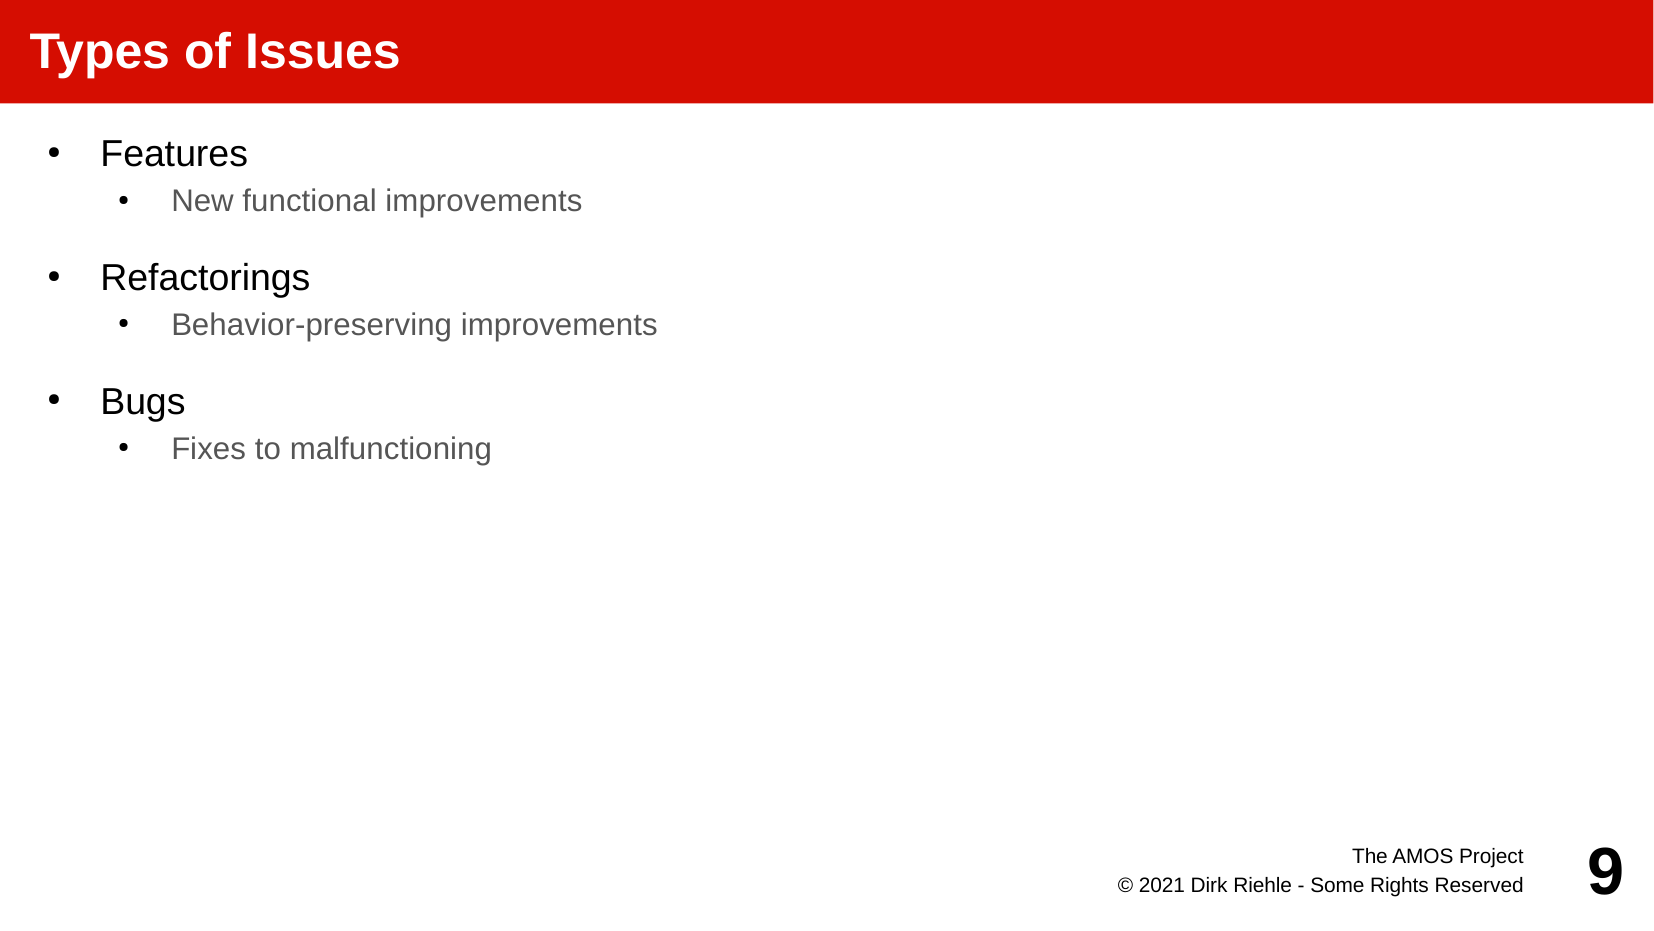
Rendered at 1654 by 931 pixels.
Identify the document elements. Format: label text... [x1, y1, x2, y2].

list Features New functional improvements Refactorings Behavior-preserving improvements Bugs Fixes to malfunctioning [29, 132, 1625, 813]
title Types of Issues [0, 0, 1654, 104]
